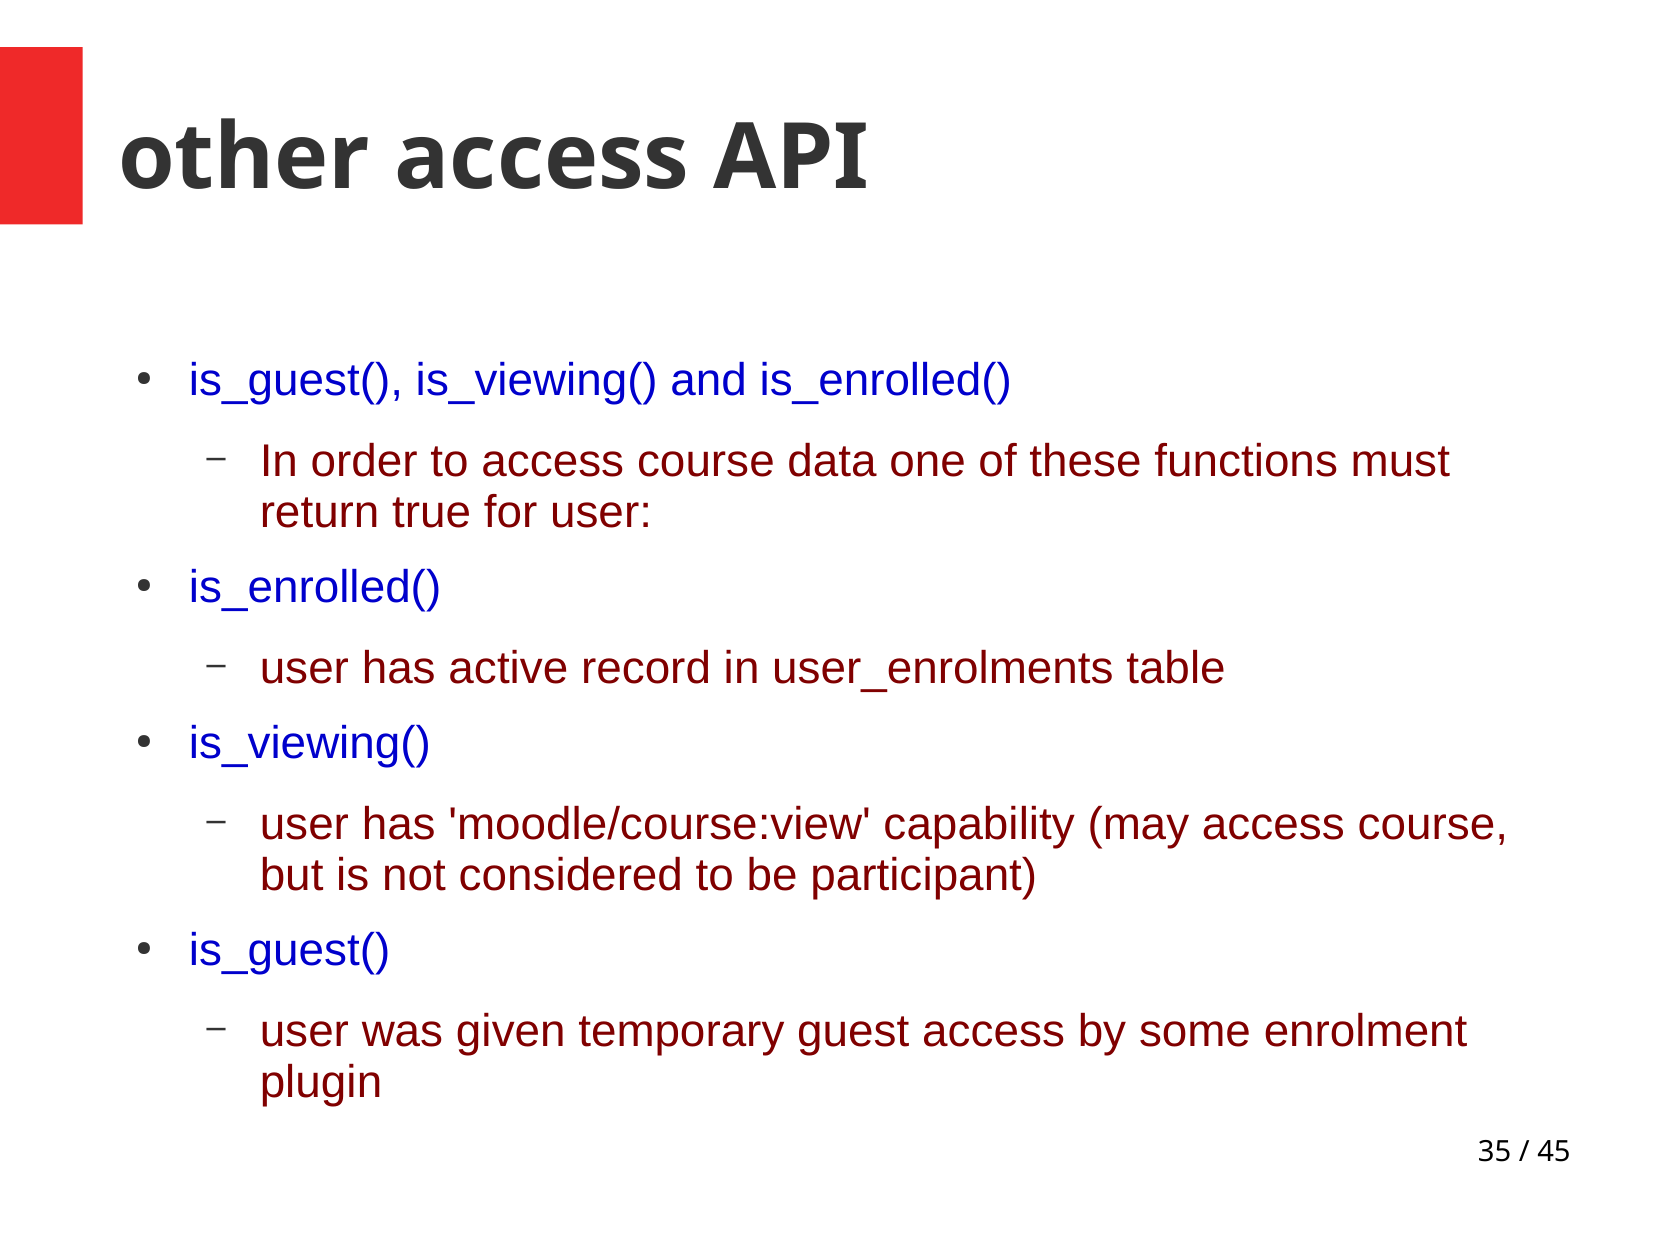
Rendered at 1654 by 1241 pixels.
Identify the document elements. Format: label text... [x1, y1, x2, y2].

title other access API [118, 49, 1571, 257]
list is_guest(), is_viewing() and is_enrolled() In order to access course data one of these functions must return true for user: is_enrolled() user has active record in user_enrolments table is_viewing() user has 'moodle/course:view' capability (may access course, but is not considered to be participant) is_guest() user was given temporary guest access by some enrolment plugin [118, 354, 1536, 1074]
